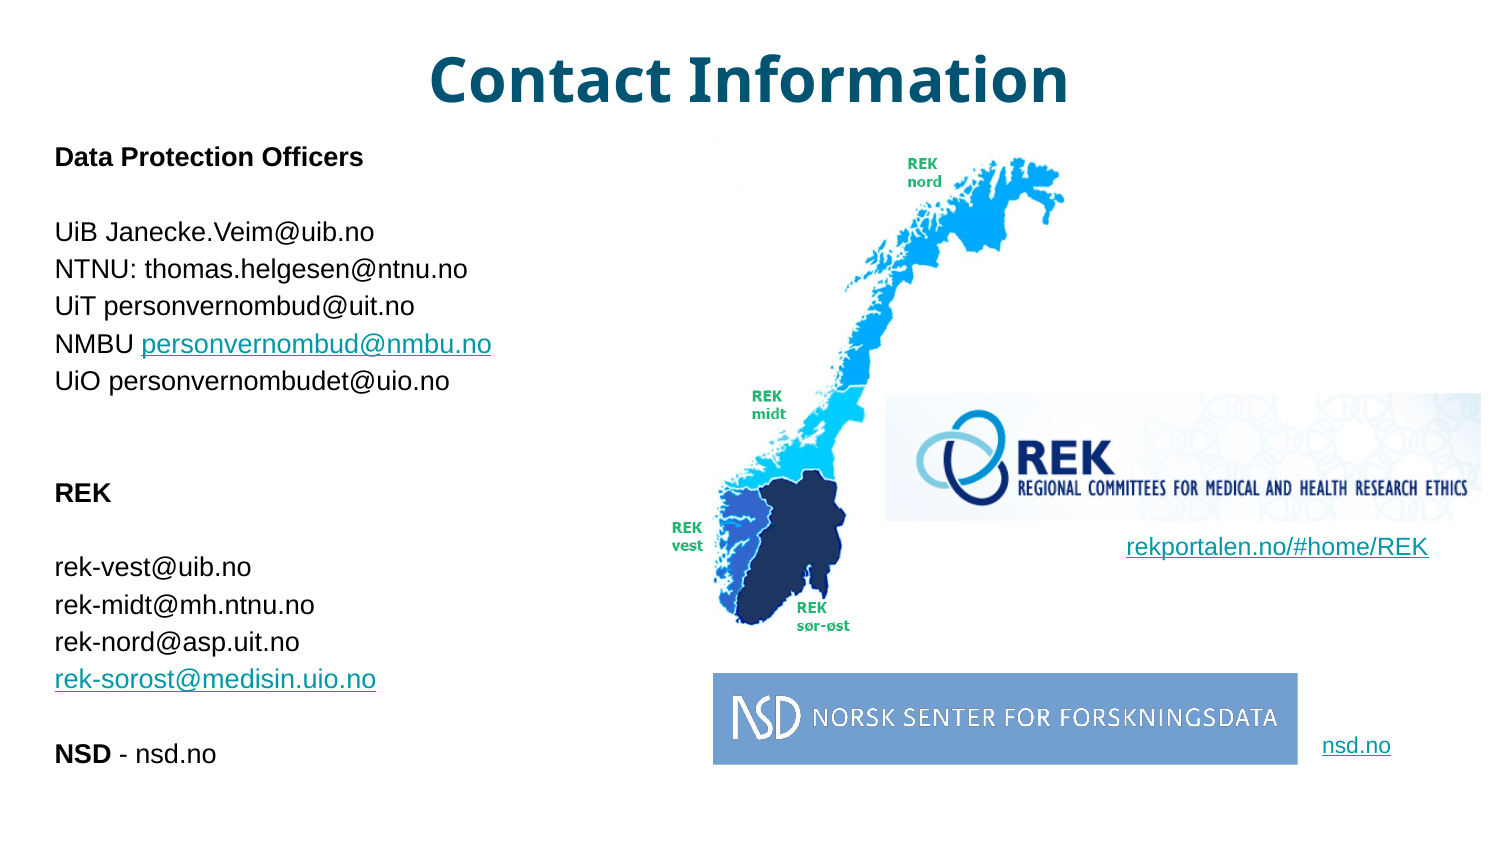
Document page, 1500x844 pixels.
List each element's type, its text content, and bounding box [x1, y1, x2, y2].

text_box Data Protection Officers UiB Janecke.Veim@uib.no NTNU: thomas.helgesen@ntnu.no UiT personvernombud@uit.no NMBU personvernombud@nmbu.no UiO personvernombudet@uio.no REK rek-vest@uib.no rek-midt@mh.ntnu.no rek-nord@asp.uit.no rek-sorost@medisin.uio.no NSD - nsd.no [43, 123, 840, 801]
text_box rekportalen.no/#home/REK [1115, 527, 1460, 578]
picture [733, 683, 1278, 754]
title Contact Information [75, 14, 1425, 142]
text_box nsd.no [1310, 727, 1449, 765]
text_box [713, 673, 1298, 765]
picture [664, 133, 1481, 648]
